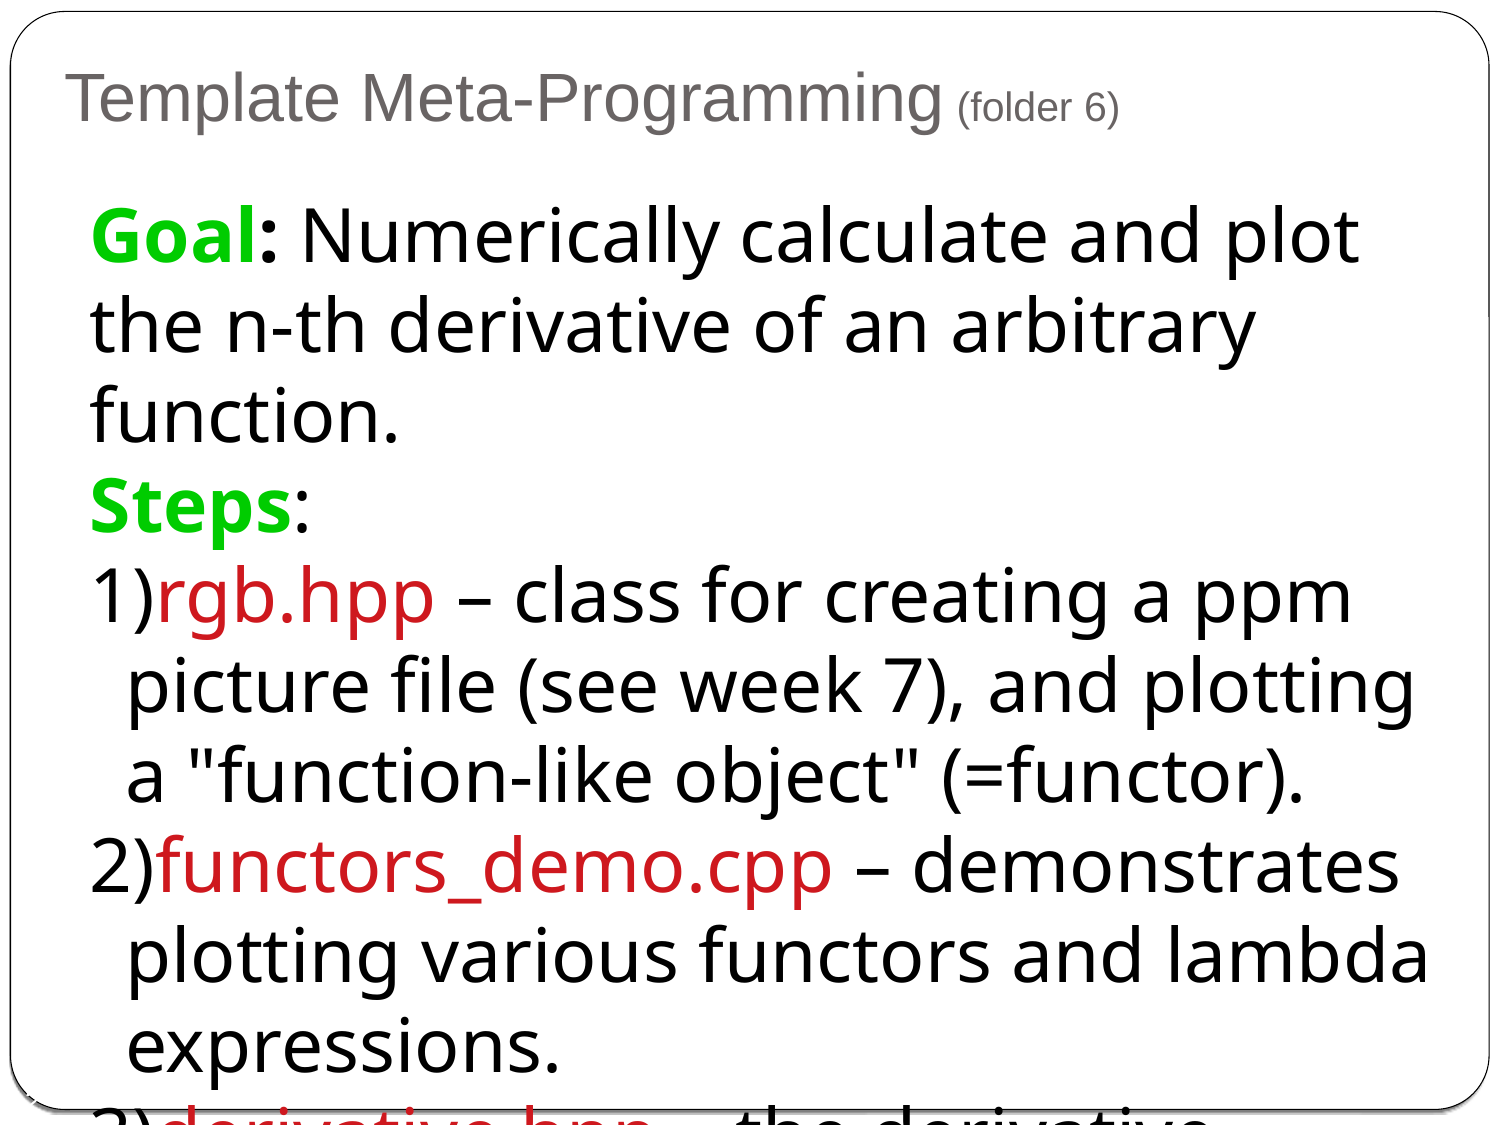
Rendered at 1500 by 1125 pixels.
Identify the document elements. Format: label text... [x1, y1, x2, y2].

text_box Goal: Numerically calculate and plot the n-th derivative of an arbitrary function. Steps: rgb.hpp – class for creating a ppm picture file (see week 7), and plotting a "function-like object" (=functor). functors_demo.cpp – demonstrates plotting various functors and lambda expressions. derivative.hpp – the derivative template. animate_demo.cpp – function animation. [75, 179, 1486, 1125]
list [50, 149, 1450, 1088]
slide_number <number> [0, 1074, 50, 1125]
title Template Meta-Programming (folder 6) [50, 45, 1450, 149]
